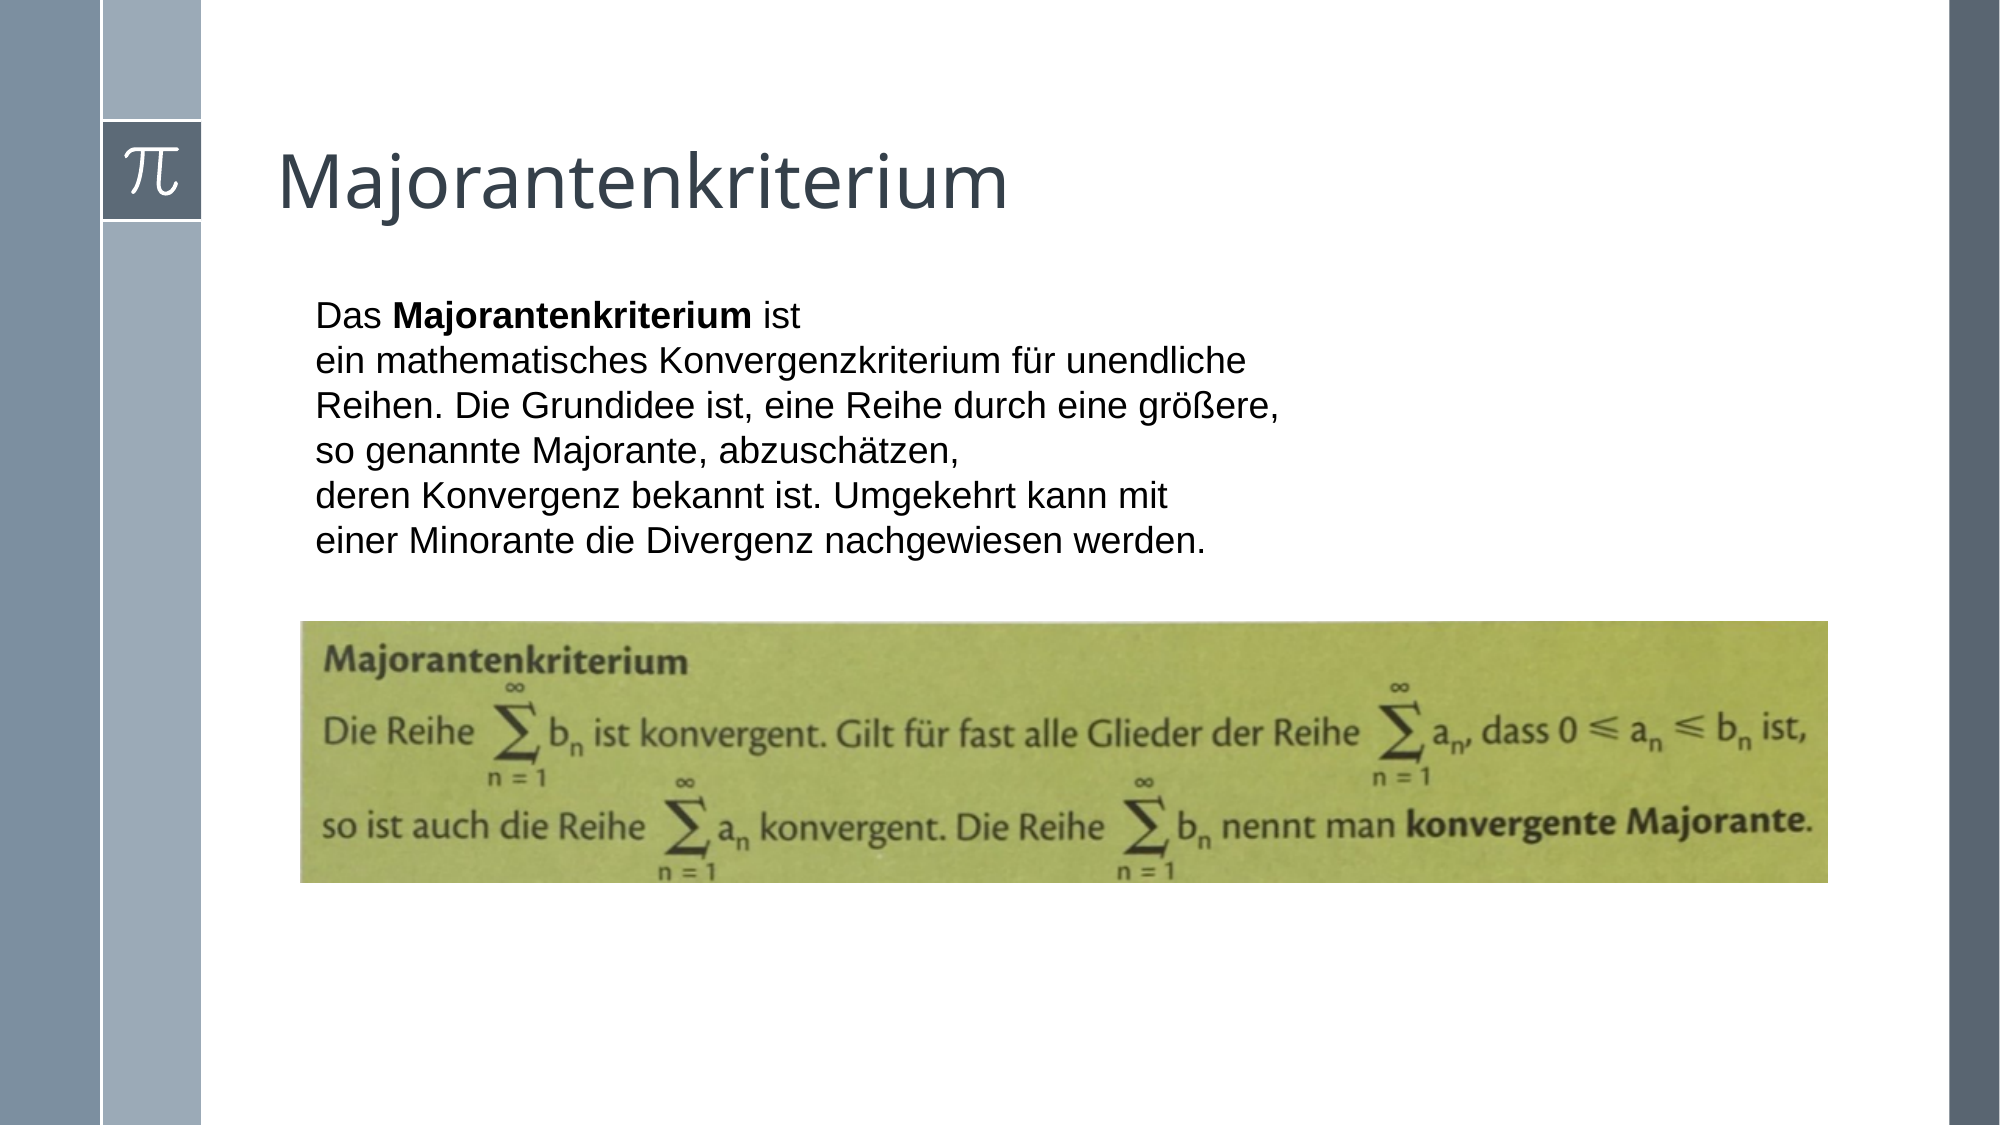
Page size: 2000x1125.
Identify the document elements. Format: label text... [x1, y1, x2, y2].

picture [300, 621, 1828, 883]
title Majorantenkriterium [261, 29, 1867, 233]
text_box Das Majorantenkriterium ist ein mathematisches Konvergenzkriterium für unendliche Reihen. Die Grundidee ist, eine Reihe durch eine größere, so genannte Majorante, abzuschätzen, deren Konvergenz bekannt ist. Umgekehrt kann mit einer Minorante die Divergenz nachgewiesen werden. [300, 283, 1300, 568]
